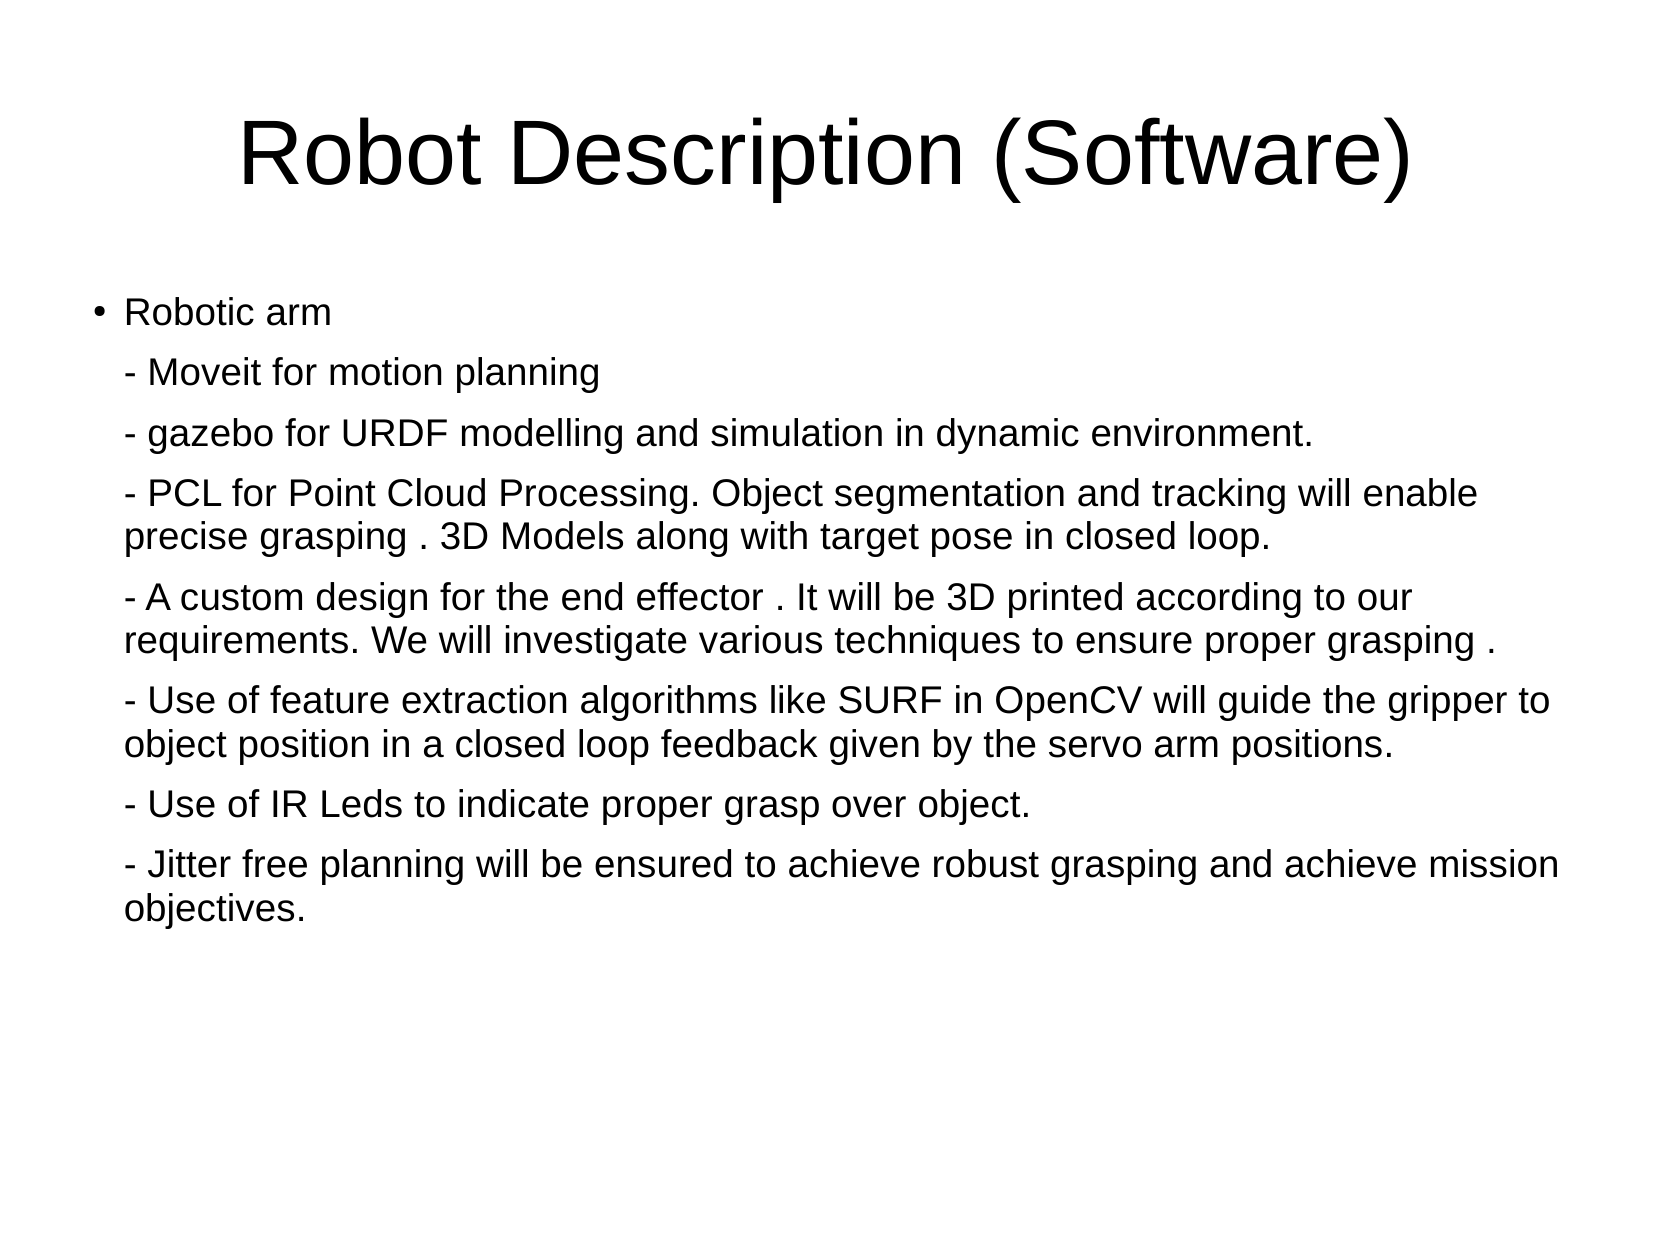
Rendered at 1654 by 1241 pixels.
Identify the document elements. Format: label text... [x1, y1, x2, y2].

title Robot Description (Software) [82, 49, 1571, 257]
list Robotic arm - Moveit for motion planning - gazebo for URDF modelling and simulation in dynamic environment. - PCL for Point Cloud Processing. Object segmentation and tracking will enable precise grasping . 3D Models along with target pose in closed loop. - A custom design for the end effector . It will be 3D printed according to our requirements. We will investigate various techniques to ensure proper grasping . - Use of feature extraction algorithms like SURF in OpenCV will guide the gripper to object position in a closed loop feedback given by the servo arm positions. - Use of IR Leds to indicate proper grasp over object. - Jitter free planning will be ensured to achieve robust grasping and achieve mission objectives. [82, 290, 1571, 1010]
